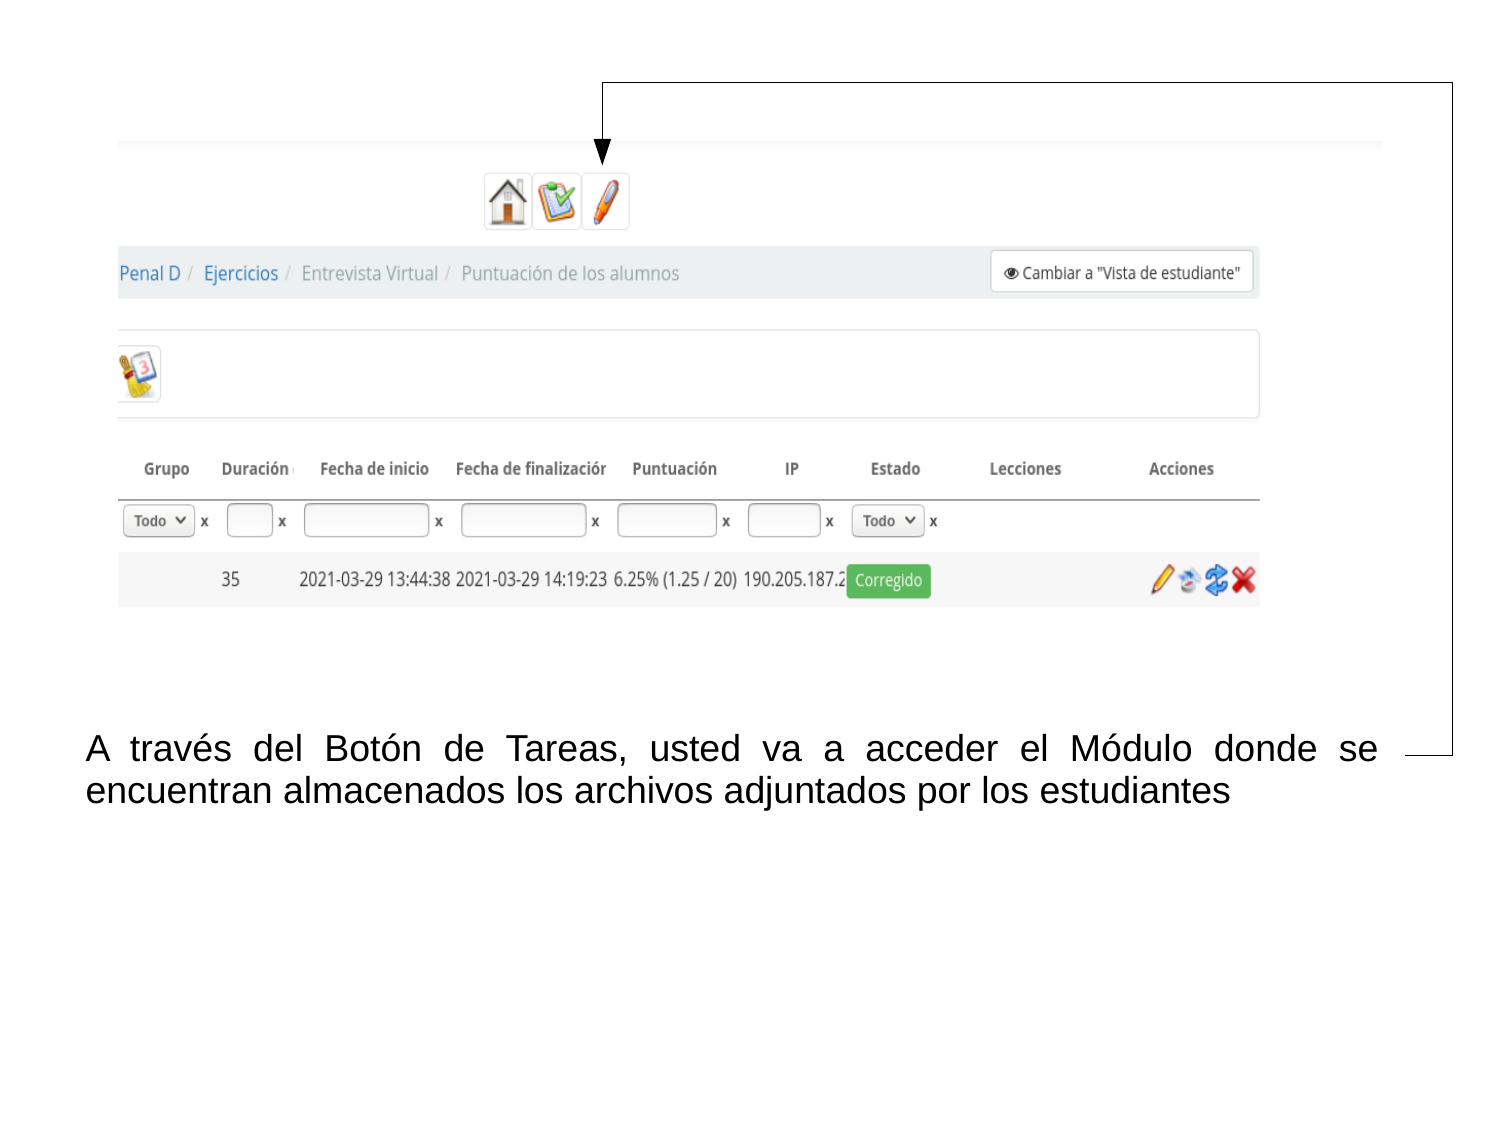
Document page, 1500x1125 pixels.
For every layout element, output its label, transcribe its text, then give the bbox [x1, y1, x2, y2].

picture [118, 141, 1382, 612]
text_box A través del Botón de Tareas, usted va a acceder el Módulo donde se encuentran almacenados los archivos adjuntados por los estudiantes [70, 720, 1394, 820]
